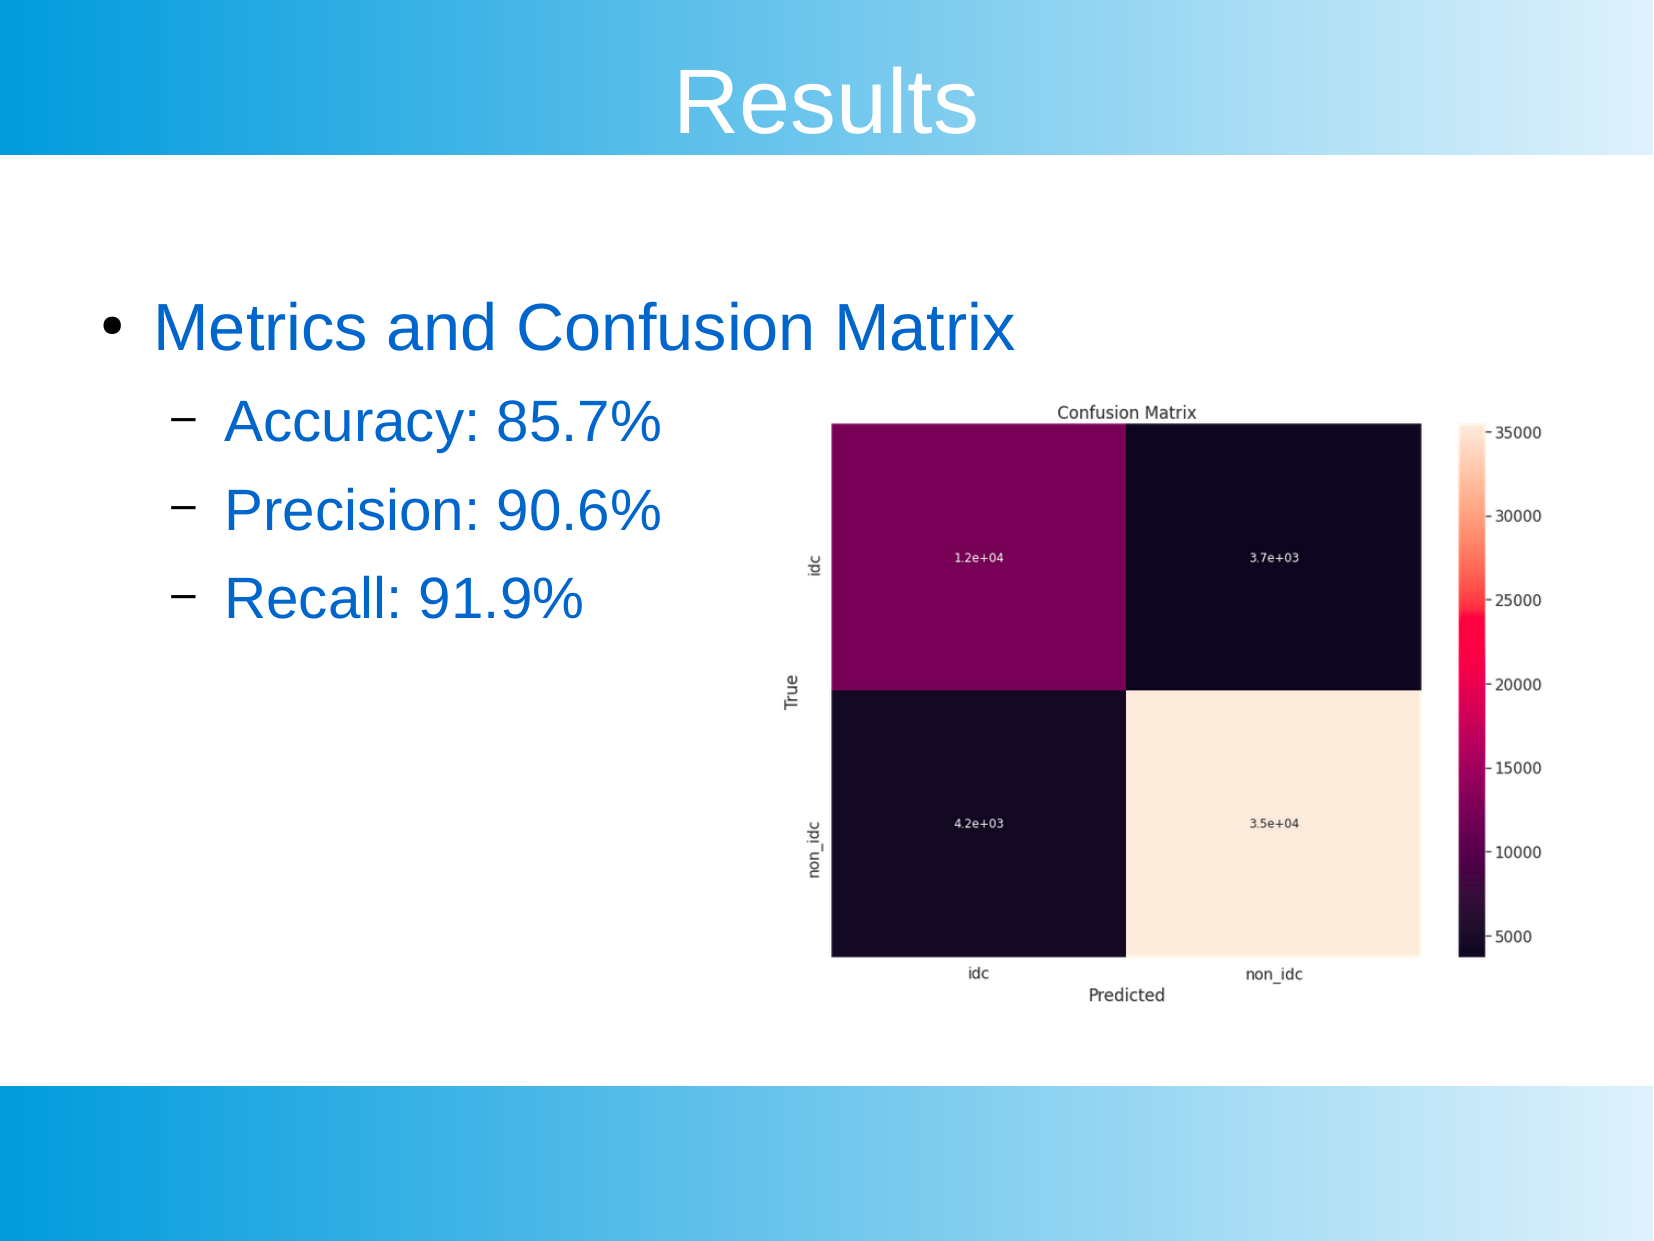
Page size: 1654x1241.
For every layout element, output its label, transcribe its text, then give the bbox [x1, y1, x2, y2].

title Results [82, 49, 1571, 155]
list Metrics and Confusion Matrix Accuracy: 85.7% Precision: 90.6% Recall: 91.9% [82, 290, 1571, 1010]
picture [770, 396, 1561, 1010]
